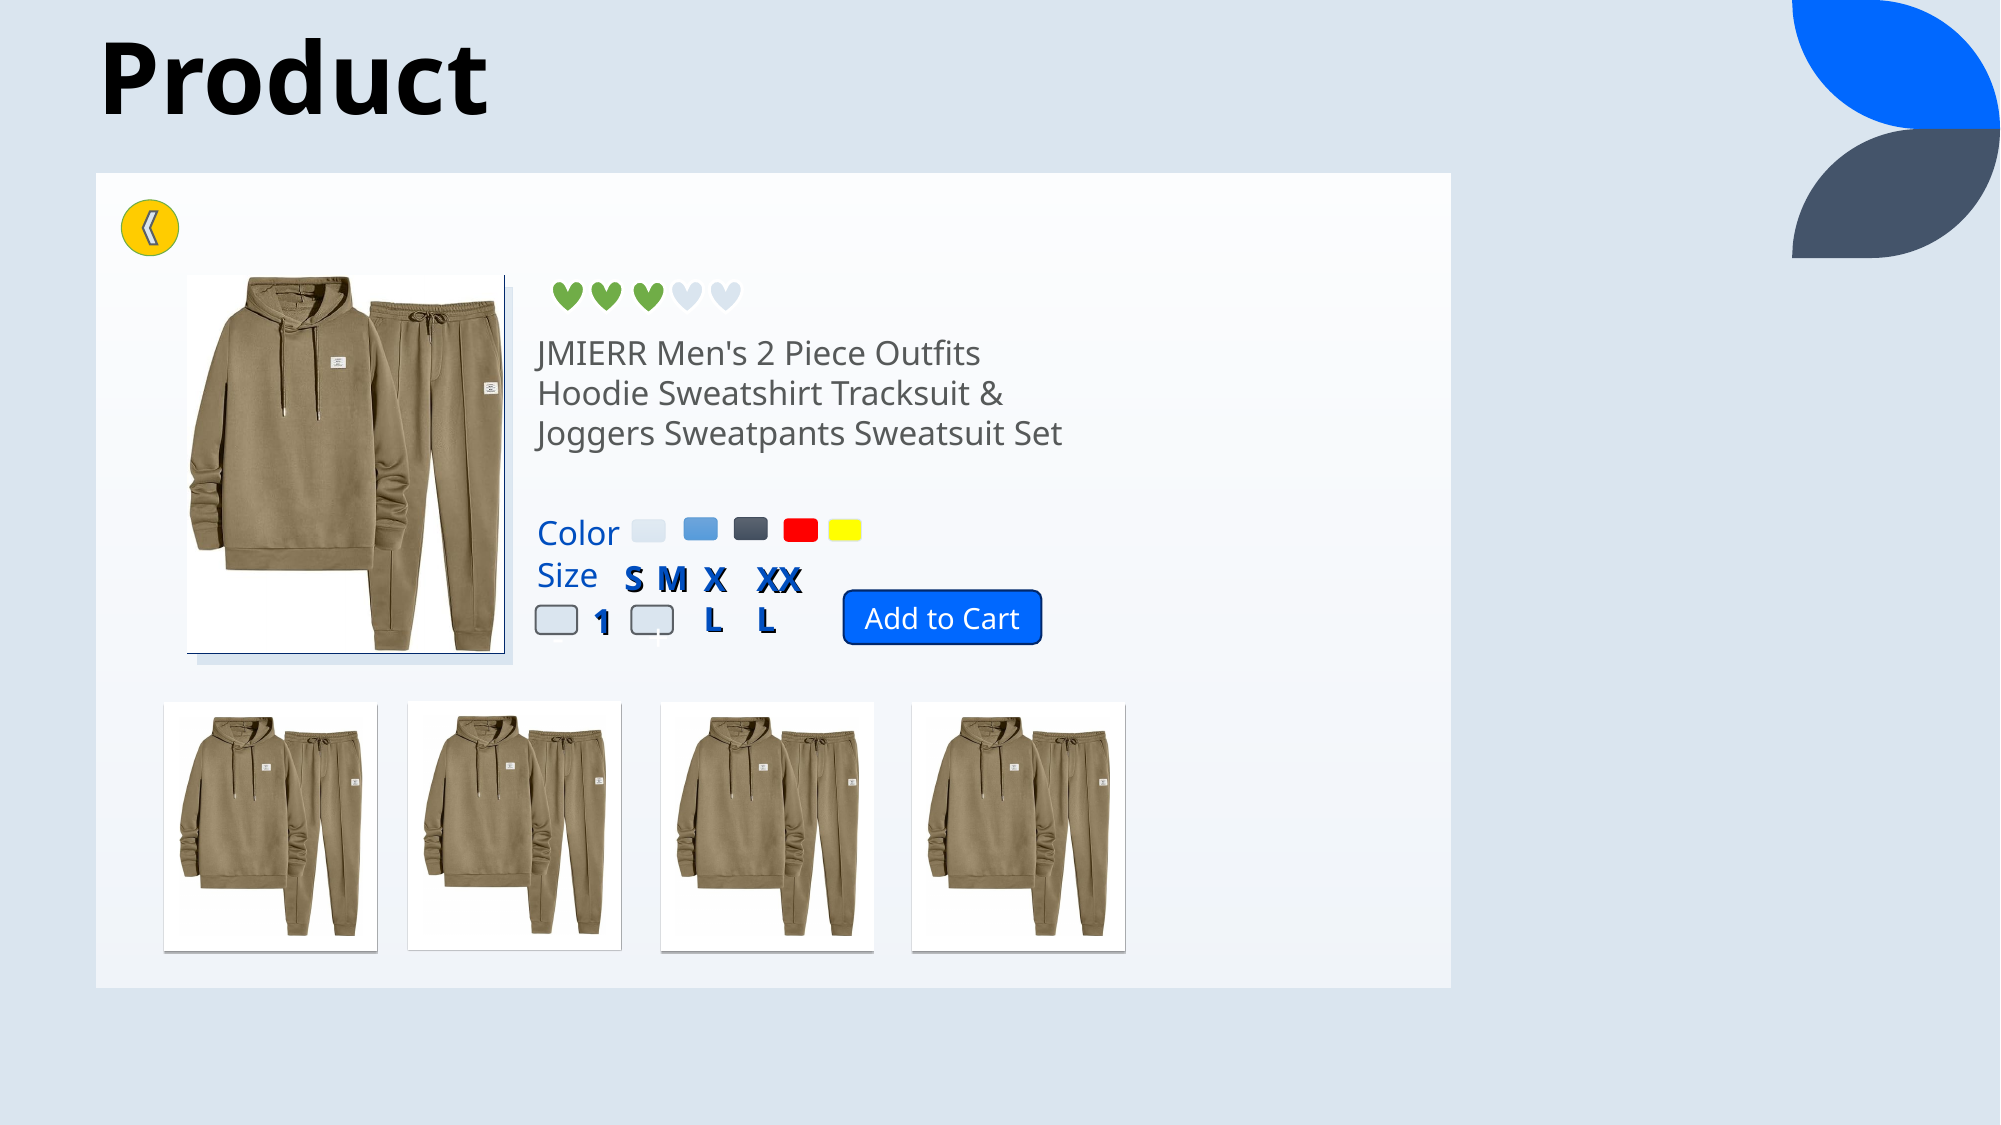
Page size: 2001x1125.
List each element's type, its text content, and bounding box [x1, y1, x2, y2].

text_box - [535, 605, 578, 635]
picture [675, 716, 860, 937]
text_box + [631, 605, 673, 635]
text_box [96, 173, 1451, 989]
text_box Color [522, 505, 1006, 547]
text_box JMIERR Men's 2 Piece Outfits Hoodie Sweatshirt Tracksuit & Joggers Sweatpants Sweatsuit Set [522, 325, 1114, 499]
picture [178, 716, 363, 937]
title Product [82, 20, 1688, 132]
picture [926, 716, 1111, 937]
picture [422, 715, 607, 936]
text_box S [609, 550, 655, 605]
text_box Add to Cart [843, 590, 1042, 644]
text_box 1 [584, 592, 608, 647]
picture [187, 275, 504, 653]
text_box Size [522, 547, 1006, 602]
text_box M [655, 550, 687, 605]
text_box XL [689, 550, 757, 645]
text_box XXL [741, 551, 829, 646]
